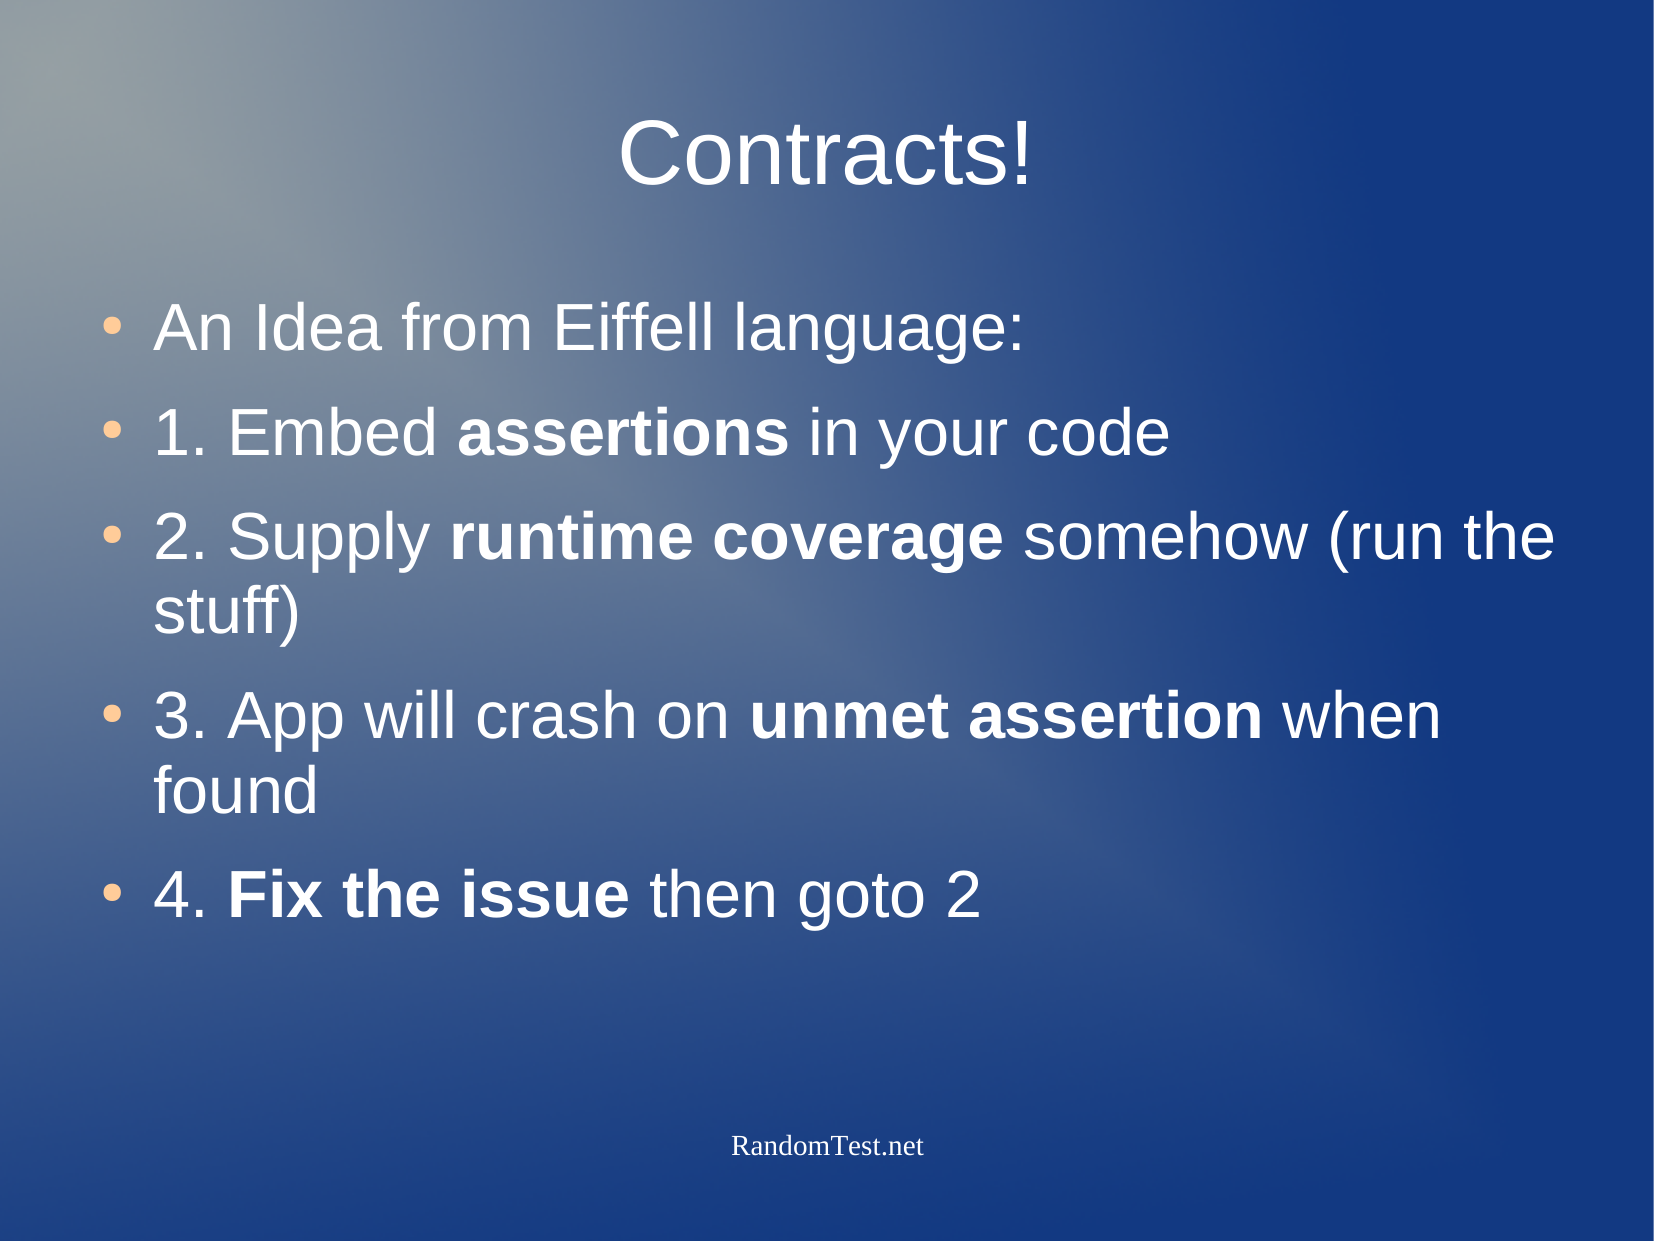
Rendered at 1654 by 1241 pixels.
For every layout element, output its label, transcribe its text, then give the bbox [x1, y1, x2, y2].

list An Idea from Eiffell language: 1. Embed assertions in your code 2. Supply runtime coverage somehow (run the stuff) 3. App will crash on unmet assertion when found 4. Fix the issue then goto 2 [82, 290, 1571, 1010]
picture [0, 0, 1654, 1241]
title Contracts! [82, 49, 1571, 257]
